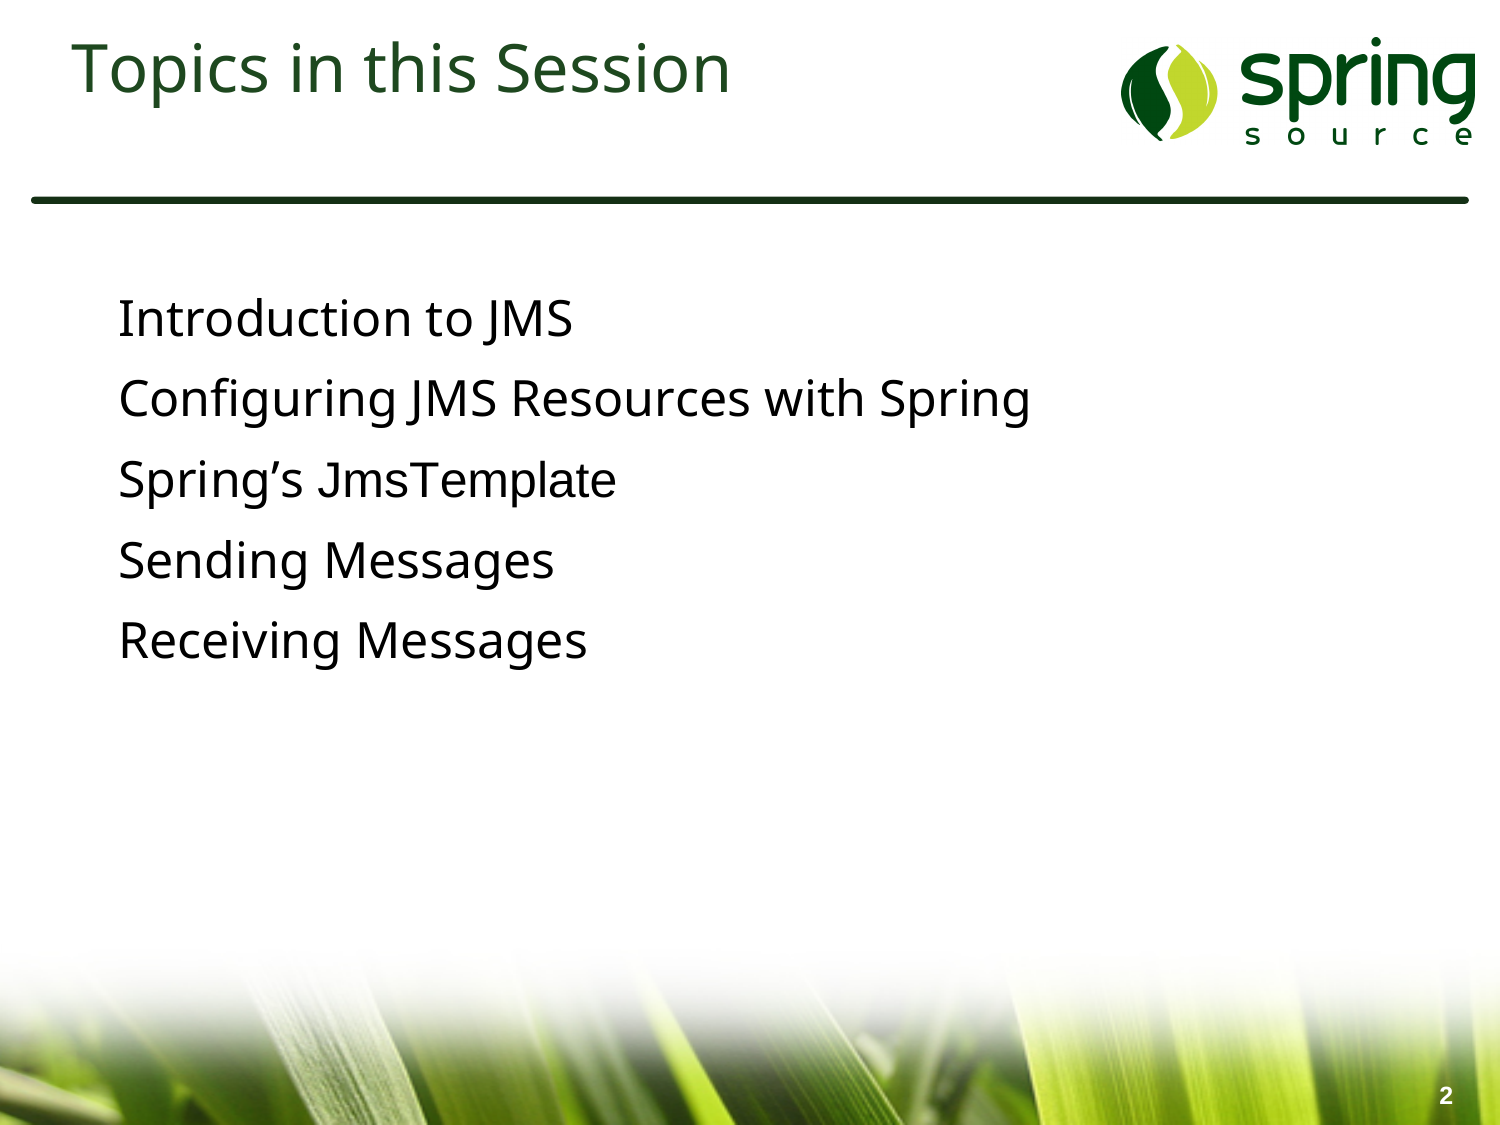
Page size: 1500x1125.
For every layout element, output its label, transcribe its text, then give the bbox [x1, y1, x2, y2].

list Introduction to JMS Configuring JMS Resources with Spring Spring’s JmsTemplate Sending Messages Receiving Messages [103, 275, 1394, 938]
picture [0, 944, 1500, 1125]
title Topics in this Session [56, 13, 1089, 176]
picture [1121, 37, 1475, 145]
